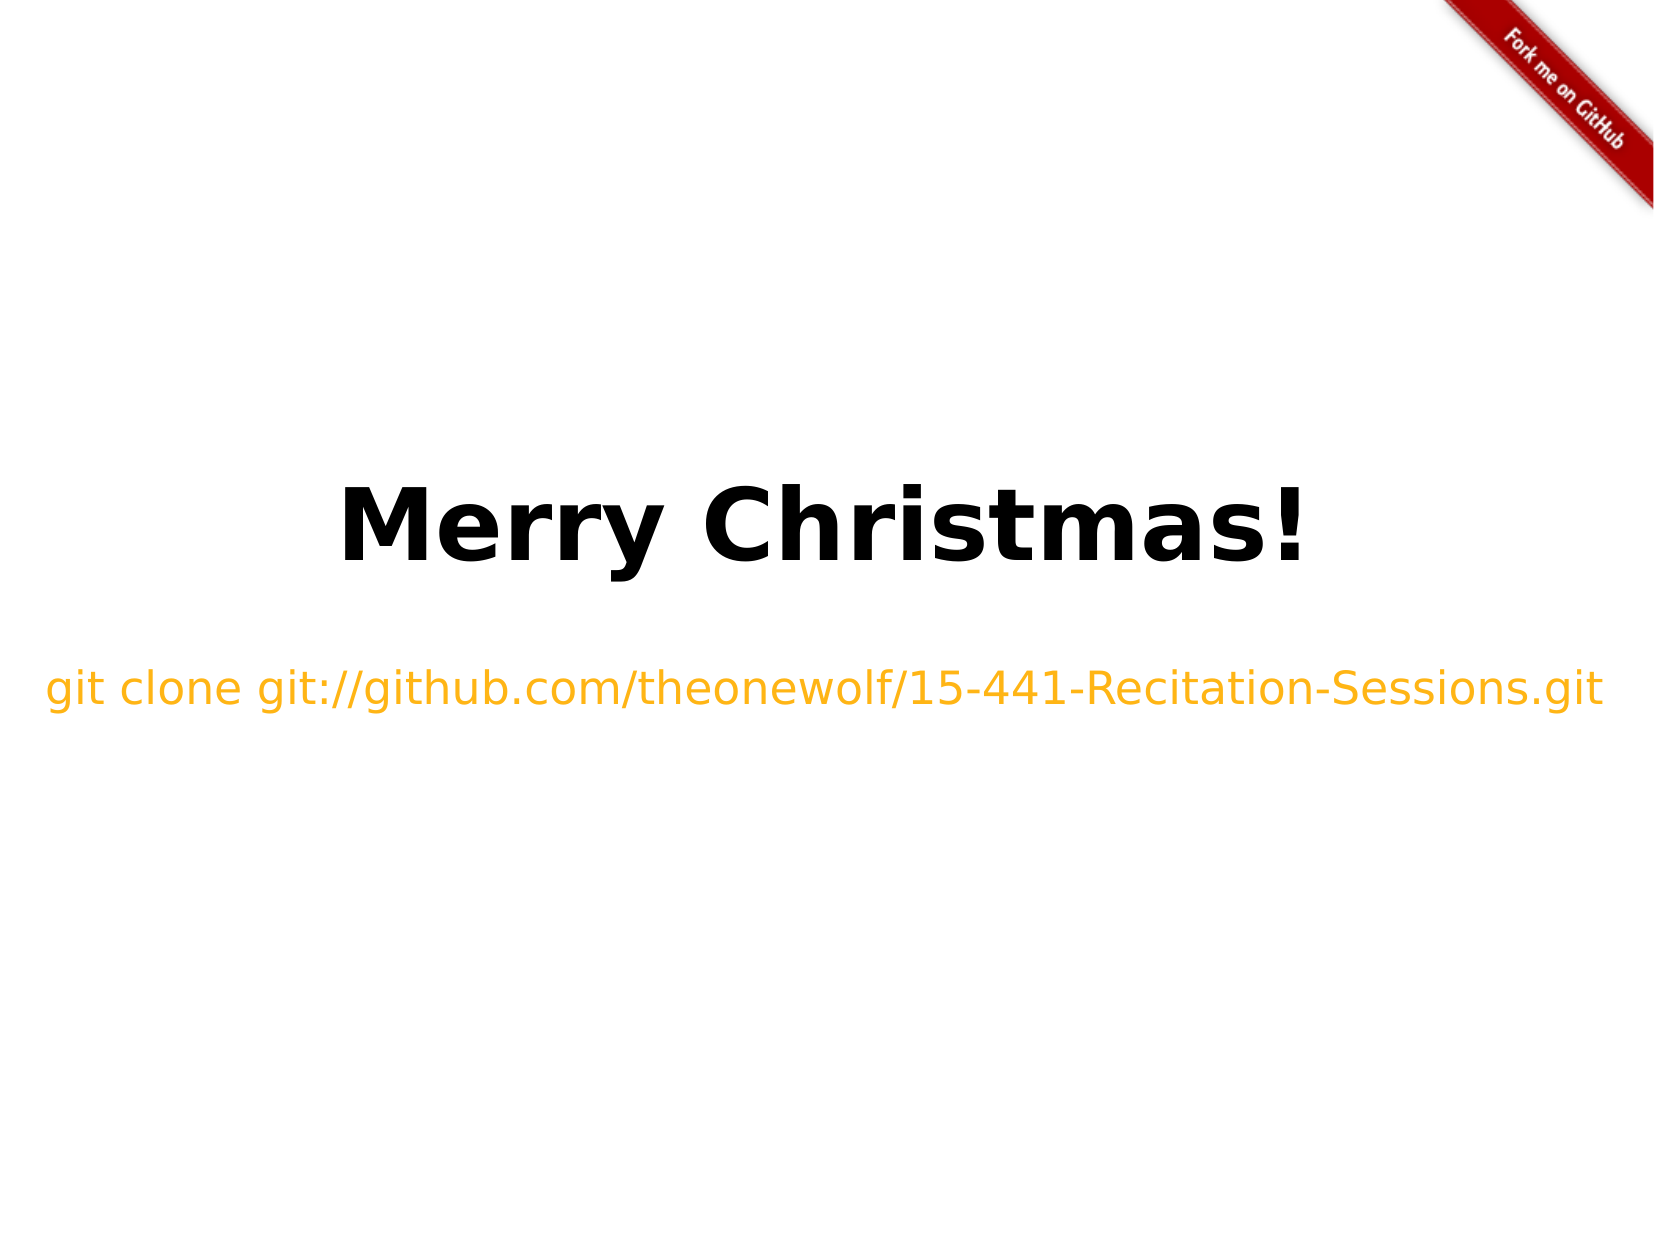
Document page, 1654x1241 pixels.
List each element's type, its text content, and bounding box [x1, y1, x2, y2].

subtitle Merry Christmas! git clone git://github.com/theonewolf/15-441-Recitation-Sessions.git [0, 56, 1651, 1102]
picture [1420, 0, 1654, 233]
